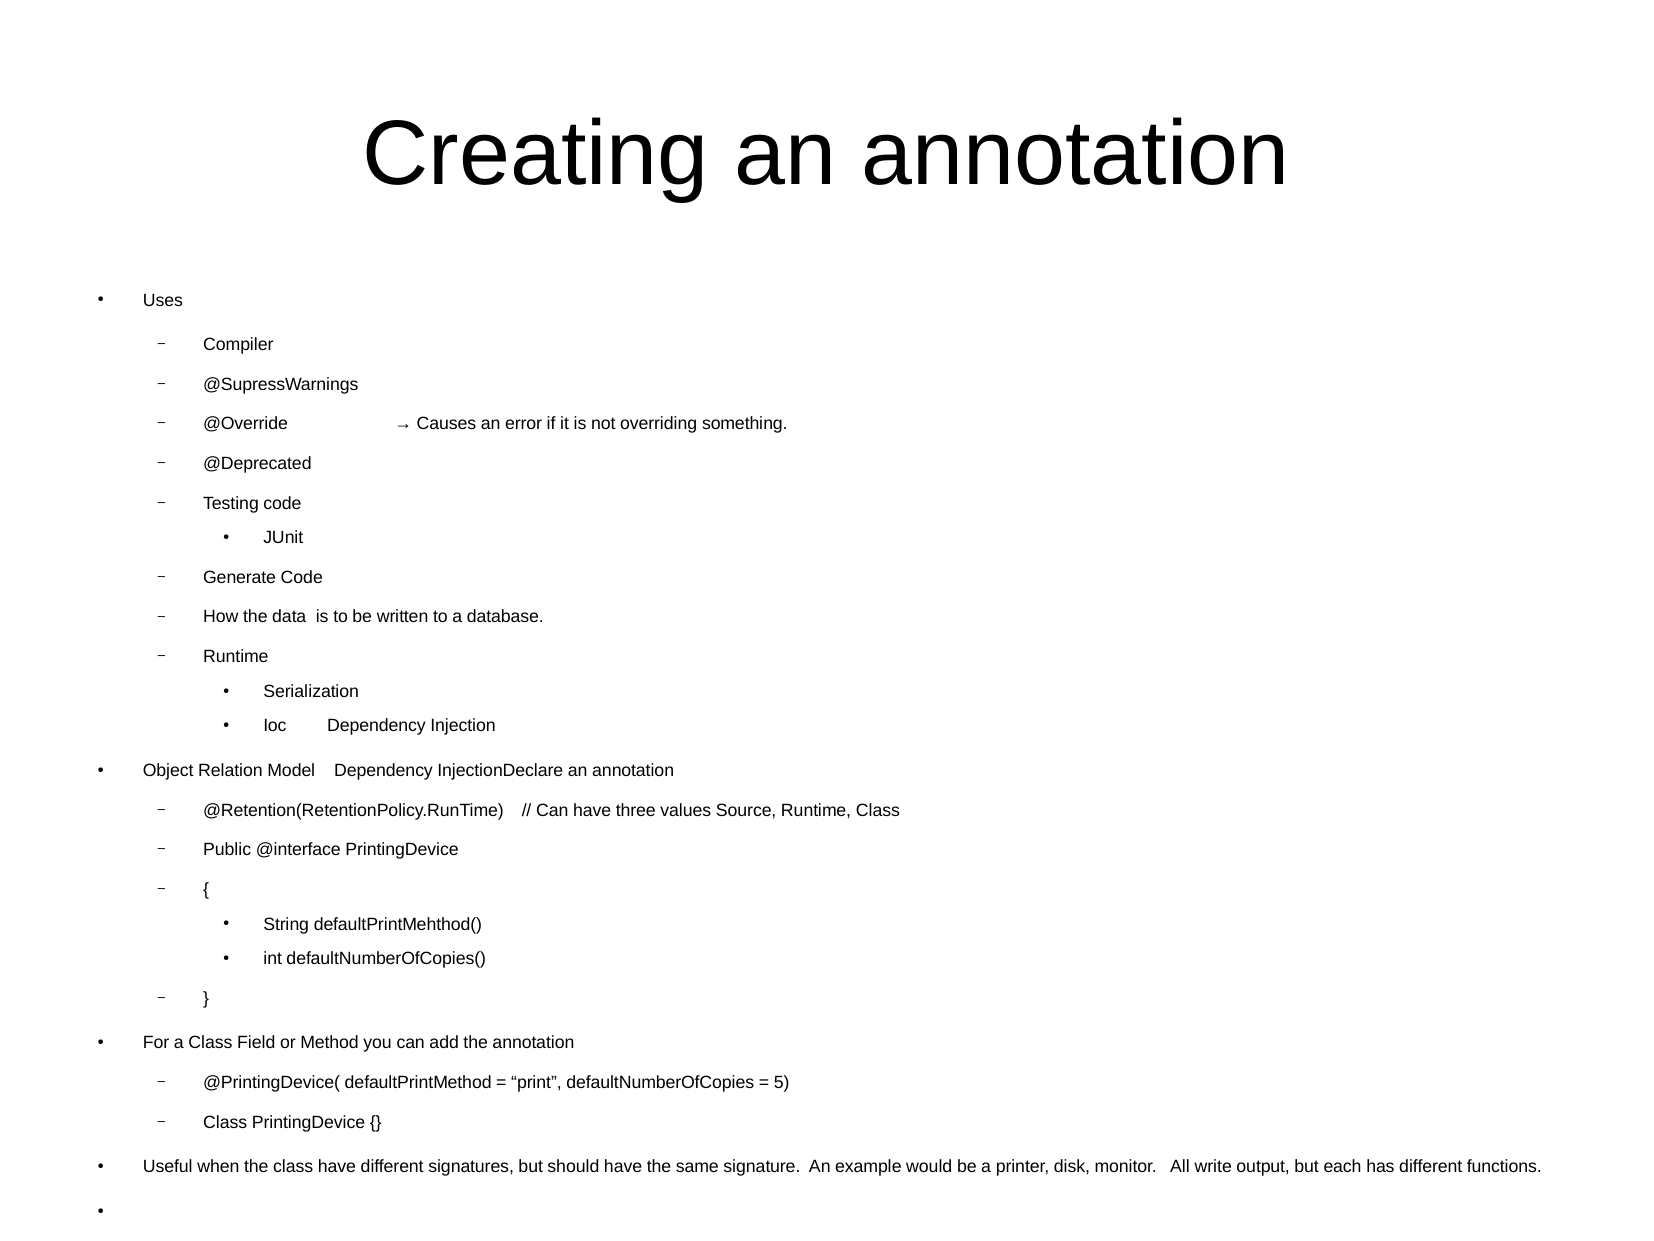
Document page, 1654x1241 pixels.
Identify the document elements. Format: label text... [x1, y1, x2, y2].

title Creating an annotation [82, 49, 1571, 257]
list Uses Compiler @SupressWarnings @Override → Causes an error if it is not overriding something. @Deprecated Testing code JUnit Generate Code How the data is to be written to a database. Runtime Serialization Ioc Dependency Injection Object Relation Model Dependency InjectionDeclare an annotation @Retention(RetentionPolicy.RunTime) // Can have three values Source, Runtime, Class Public @interface PrintingDevice { String defaultPrintMehthod() int defaultNumberOfCopies() } For a Class Field or Method you can add the annotation @PrintingDevice( defaultPrintMethod = “print”, defaultNumberOfCopies = 5) Class PrintingDevice {} Useful when the class have different signatures, but should have the same signature. An example would be a printer, disk, monitor. All write output, but each has different functions. [82, 290, 1571, 1186]
